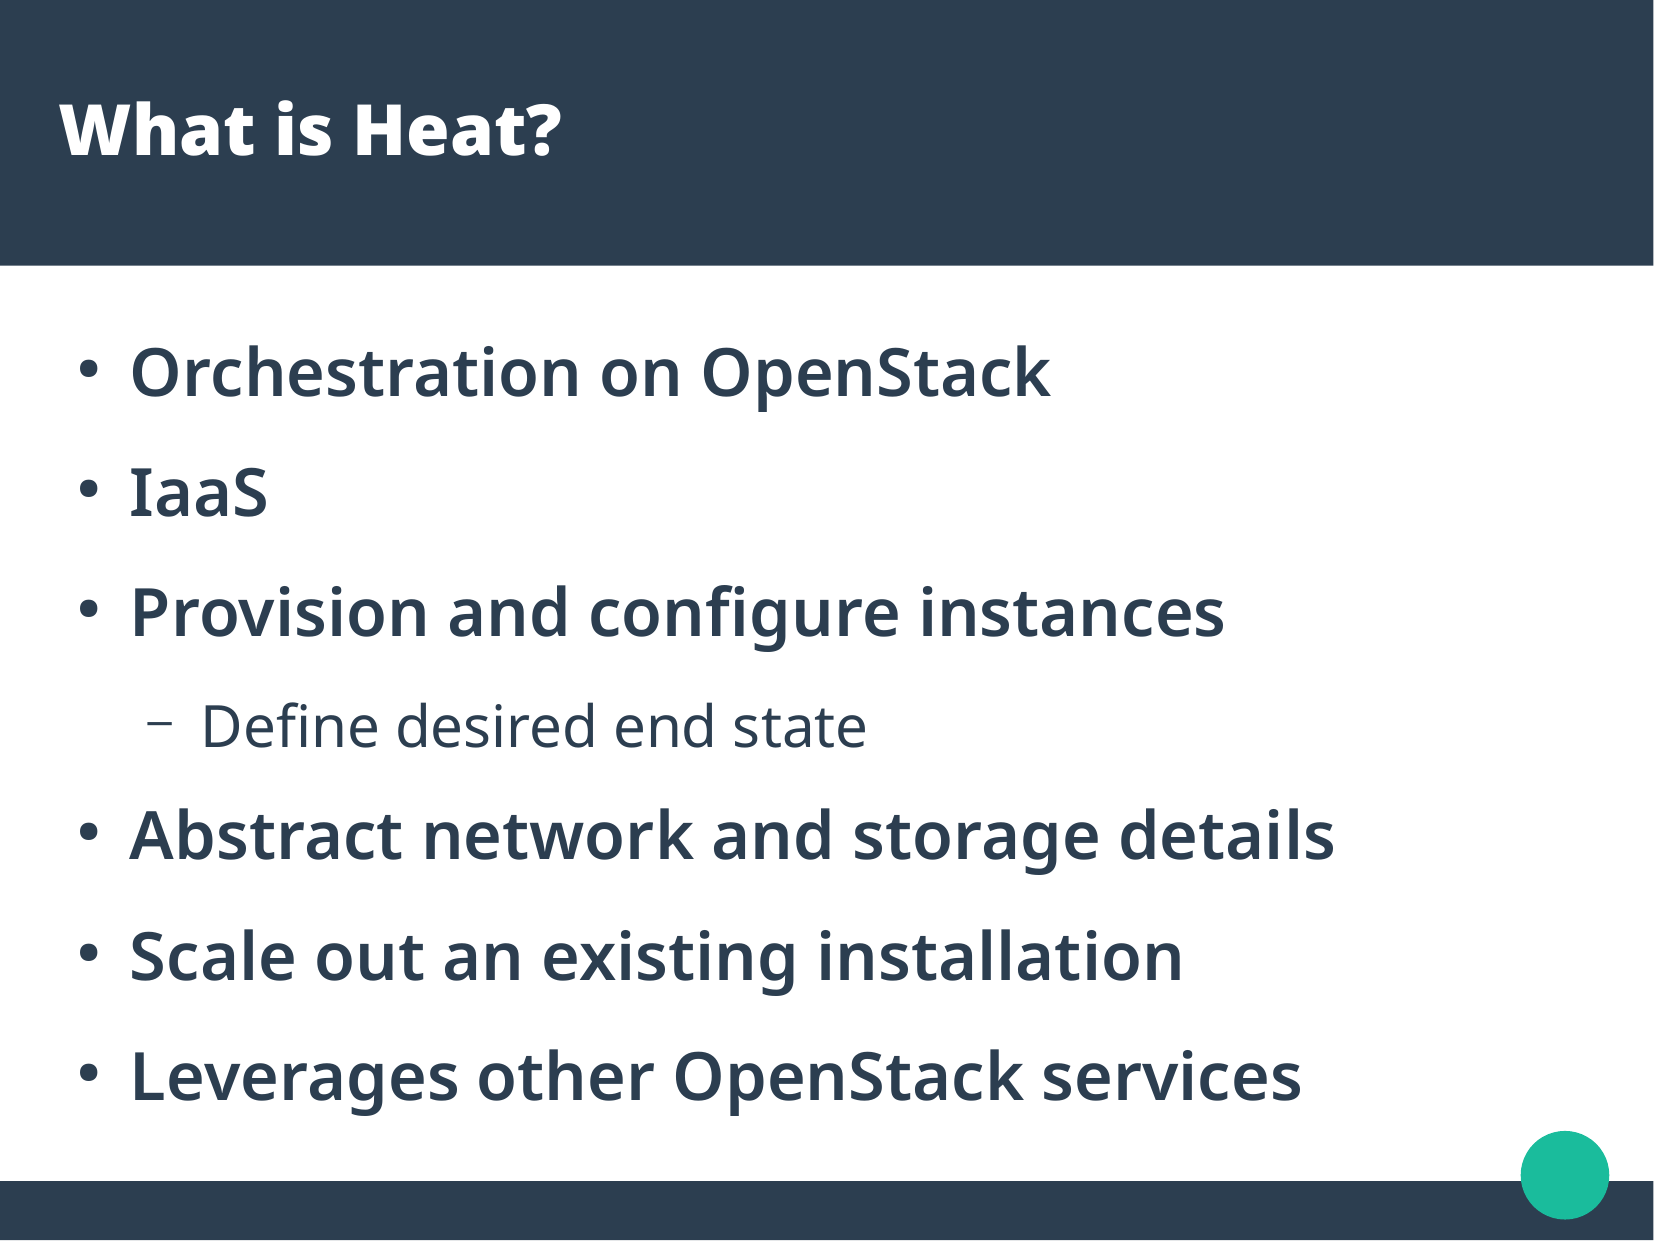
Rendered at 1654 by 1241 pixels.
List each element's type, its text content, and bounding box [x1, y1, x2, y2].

list Orchestration on OpenStack IaaS Provision and configure instances Define desired end state Abstract network and storage details Scale out an existing installation Leverages other OpenStack services [59, 324, 1595, 1152]
title What is Heat? [59, 49, 1595, 207]
